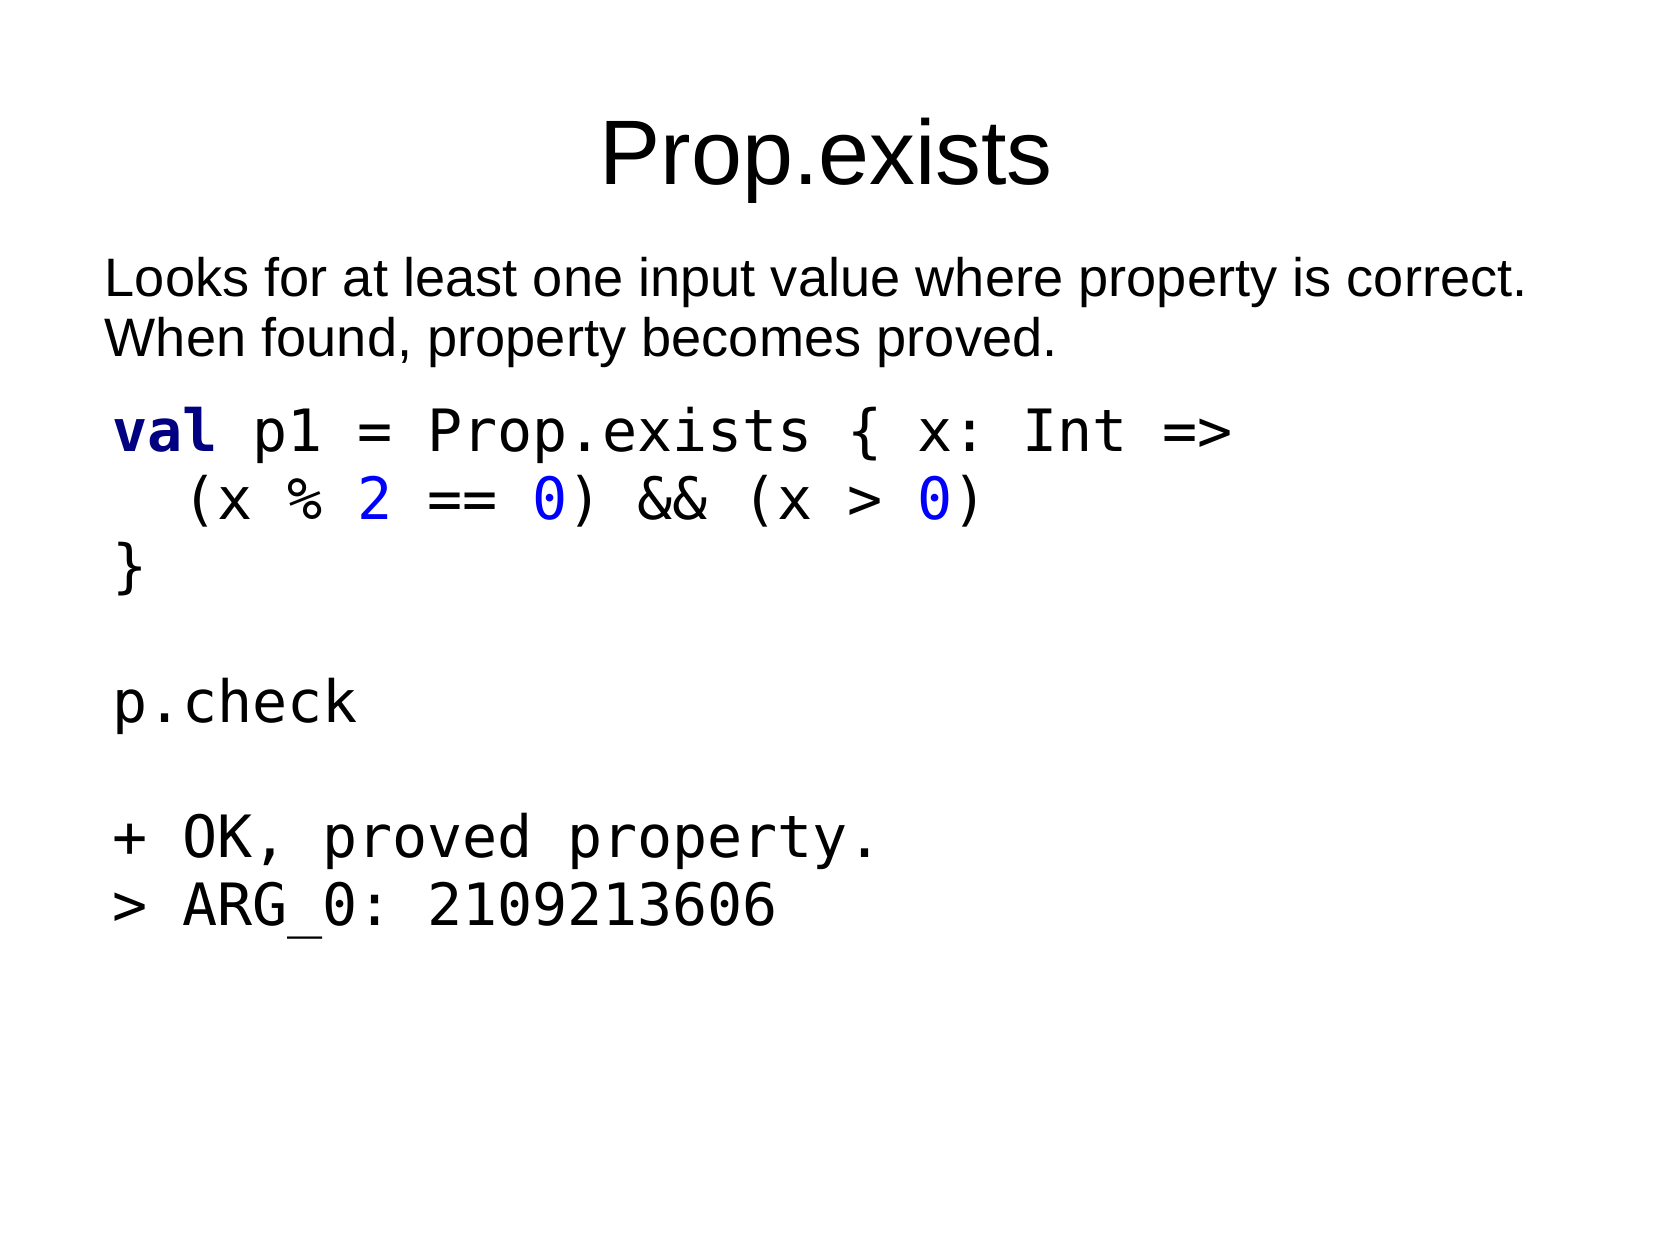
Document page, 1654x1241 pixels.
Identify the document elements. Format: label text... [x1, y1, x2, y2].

text_box val p1 = Prop.exists { x: Int => (x % 2 == 0) && (x > 0) } p.check + OK, proved property. > ARG_0: 2109213606 [97, 390, 1591, 947]
title Prop.exists [82, 49, 1571, 257]
text_box Looks for at least one input value where property is correct. When found, property becomes proved. [90, 239, 1545, 376]
